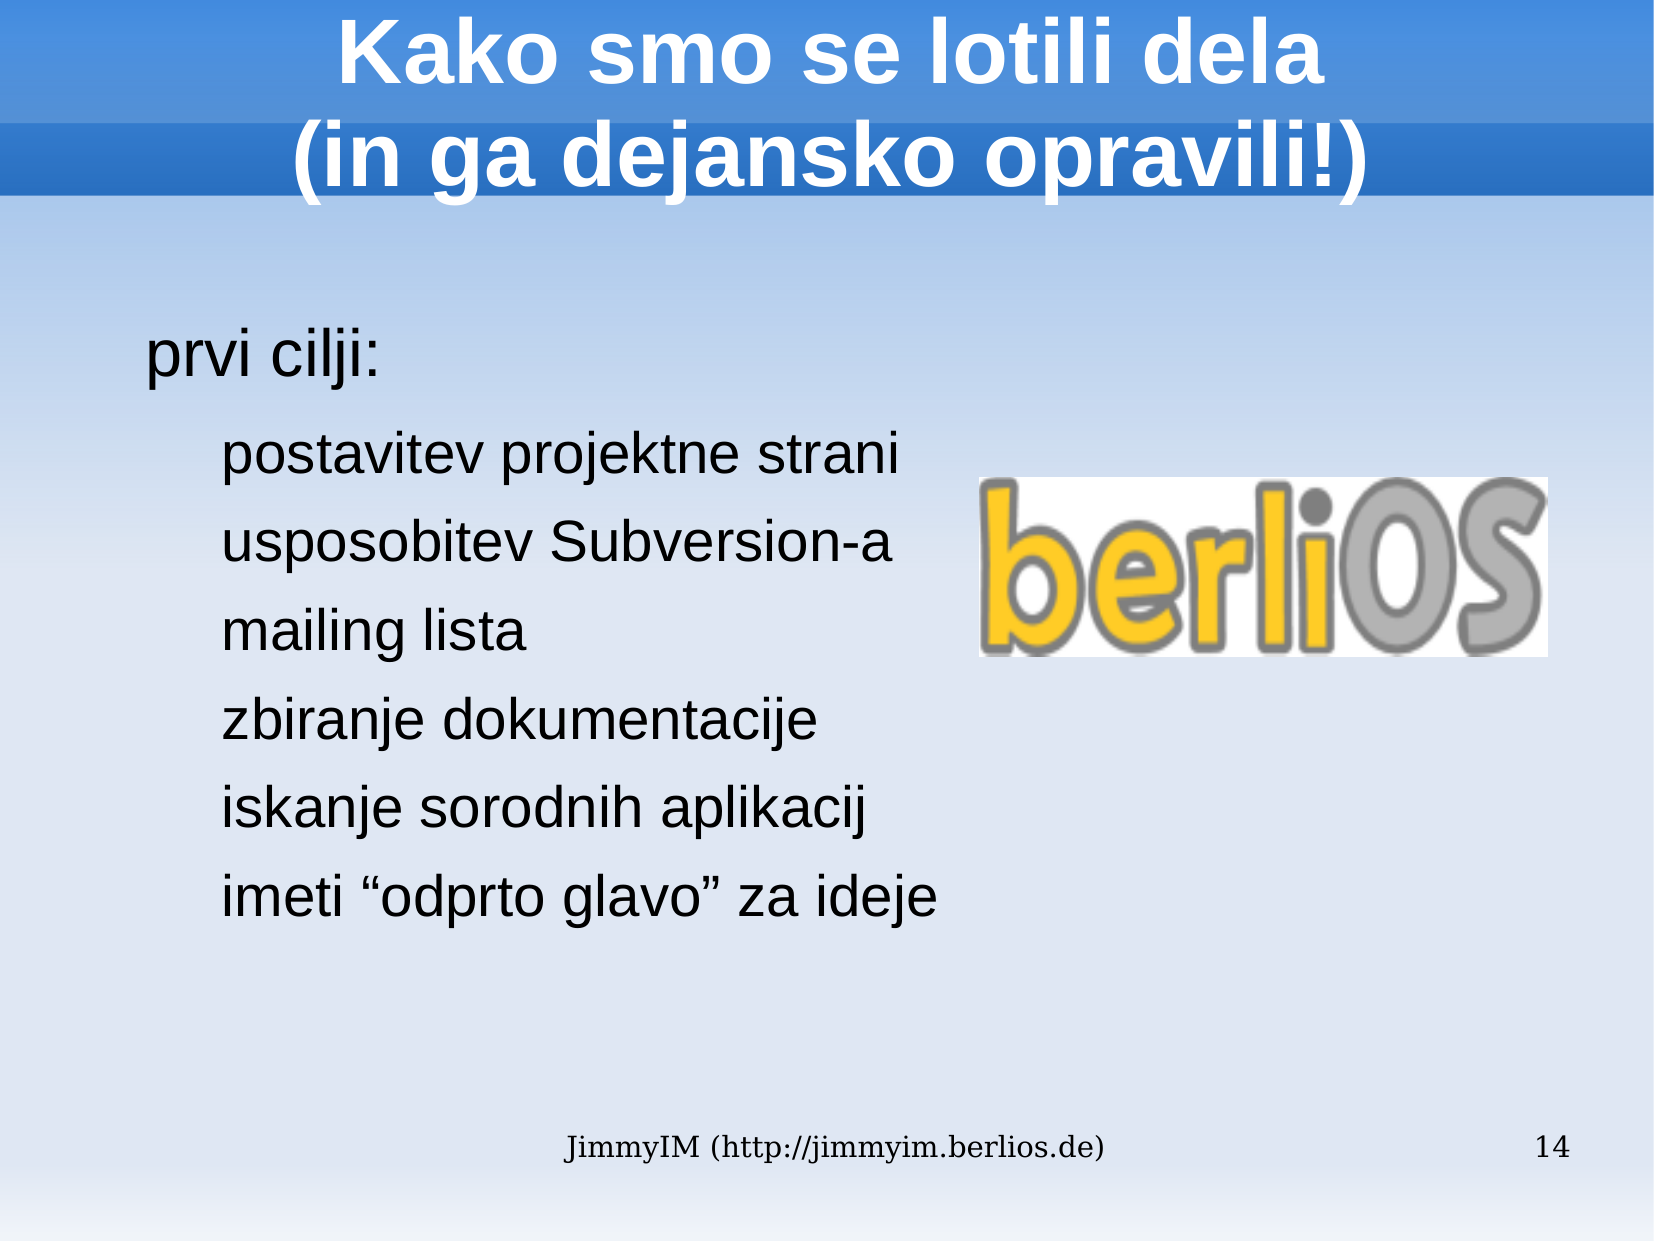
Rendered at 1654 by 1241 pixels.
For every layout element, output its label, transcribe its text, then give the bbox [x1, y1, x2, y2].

title Kako smo se lotili dela (in ga dejansko opravili!) [125, 0, 1538, 208]
list prvi cilji: postavitev projektne strani usposobitev Subversion-a mailing lista zbiranje dokumentacije iskanje sorodnih aplikacij imeti “odprto glavo” za ideje [127, 316, 1603, 1174]
picture [0, 0, 1654, 1241]
